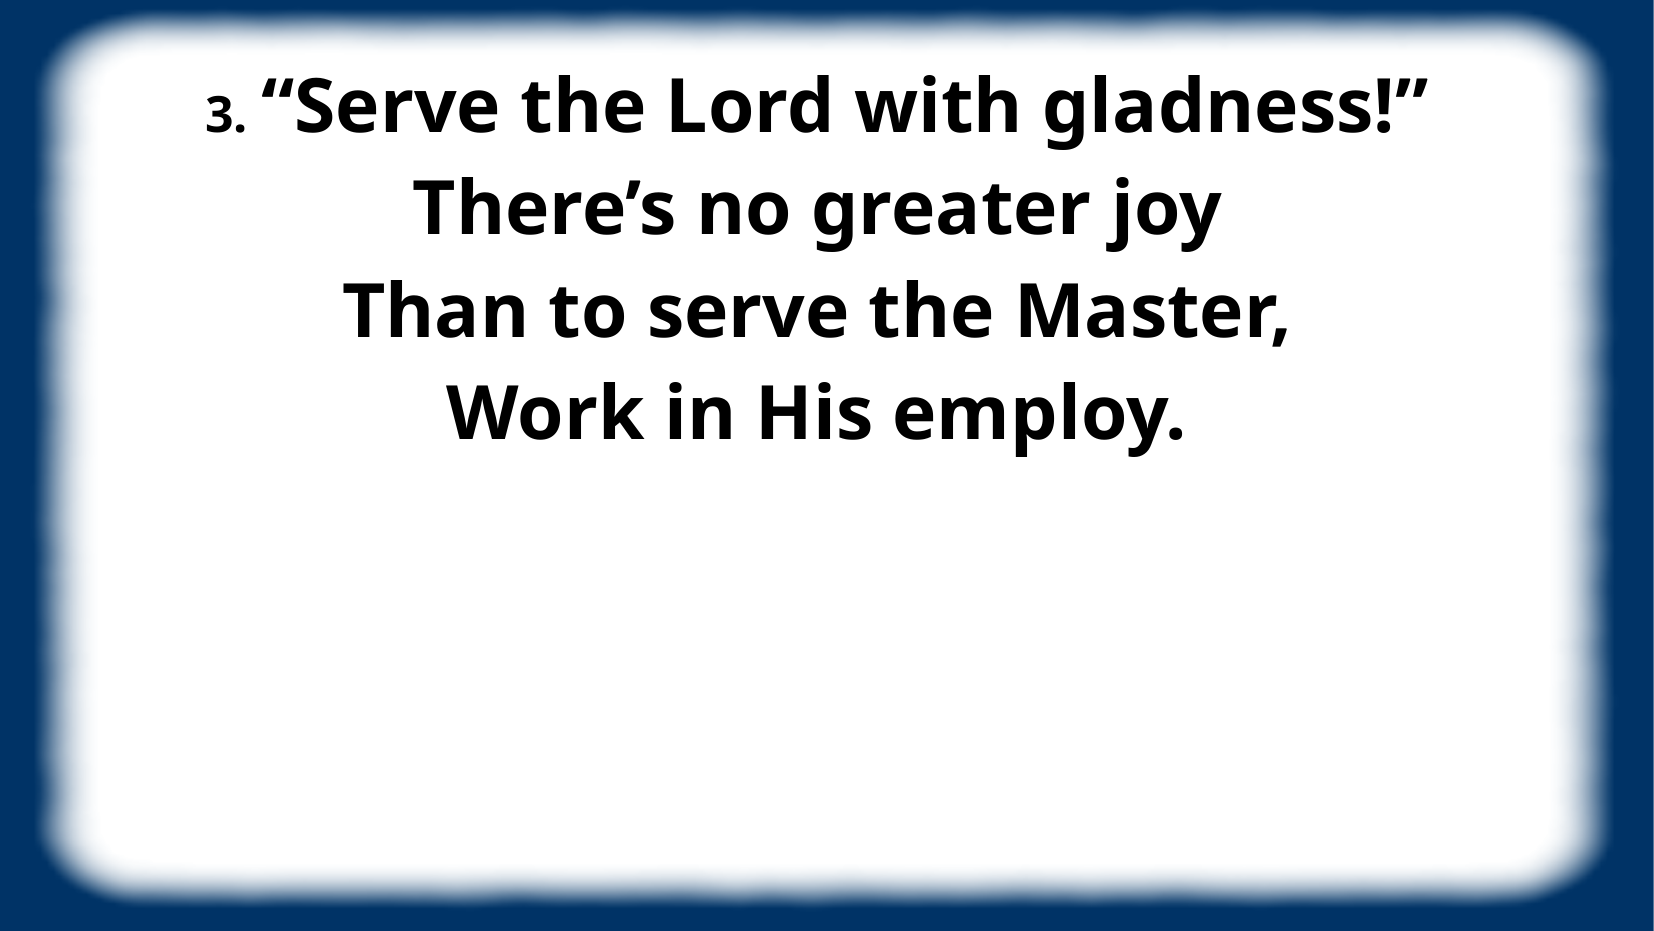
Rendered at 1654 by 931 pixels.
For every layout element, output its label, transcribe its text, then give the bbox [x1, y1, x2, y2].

text_box 3. “Serve the Lord with gladness!” There’s no greater joy Than to serve the Master, Work in His employ. [90, 45, 1546, 460]
picture [0, 0, 1654, 931]
